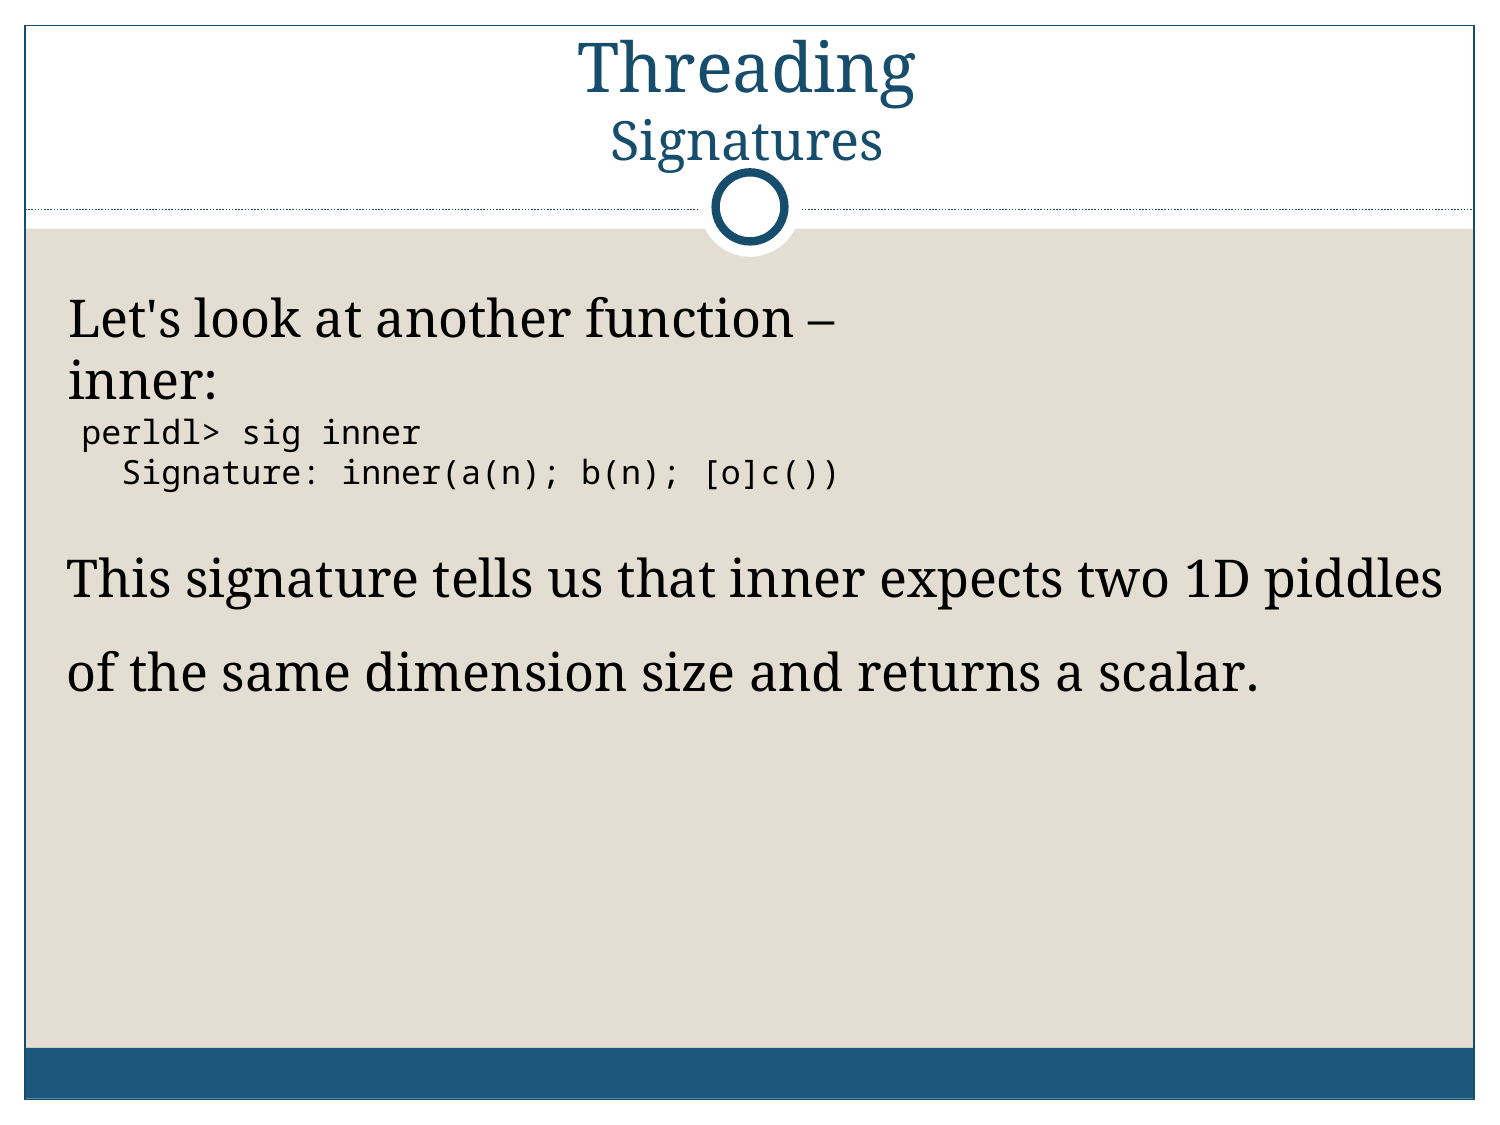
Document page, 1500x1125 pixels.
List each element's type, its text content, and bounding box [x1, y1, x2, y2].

title Threading Signatures [47, 16, 1448, 179]
text_box This signature tells us that inner expects two 1D piddles of the same dimension size and returns a scalar. [51, 506, 1464, 710]
text_box Let's look at another function – inner: [53, 277, 906, 356]
text_box perldl> sig inner Signature: inner(a(n); b(n); [o]c()) [66, 403, 981, 506]
